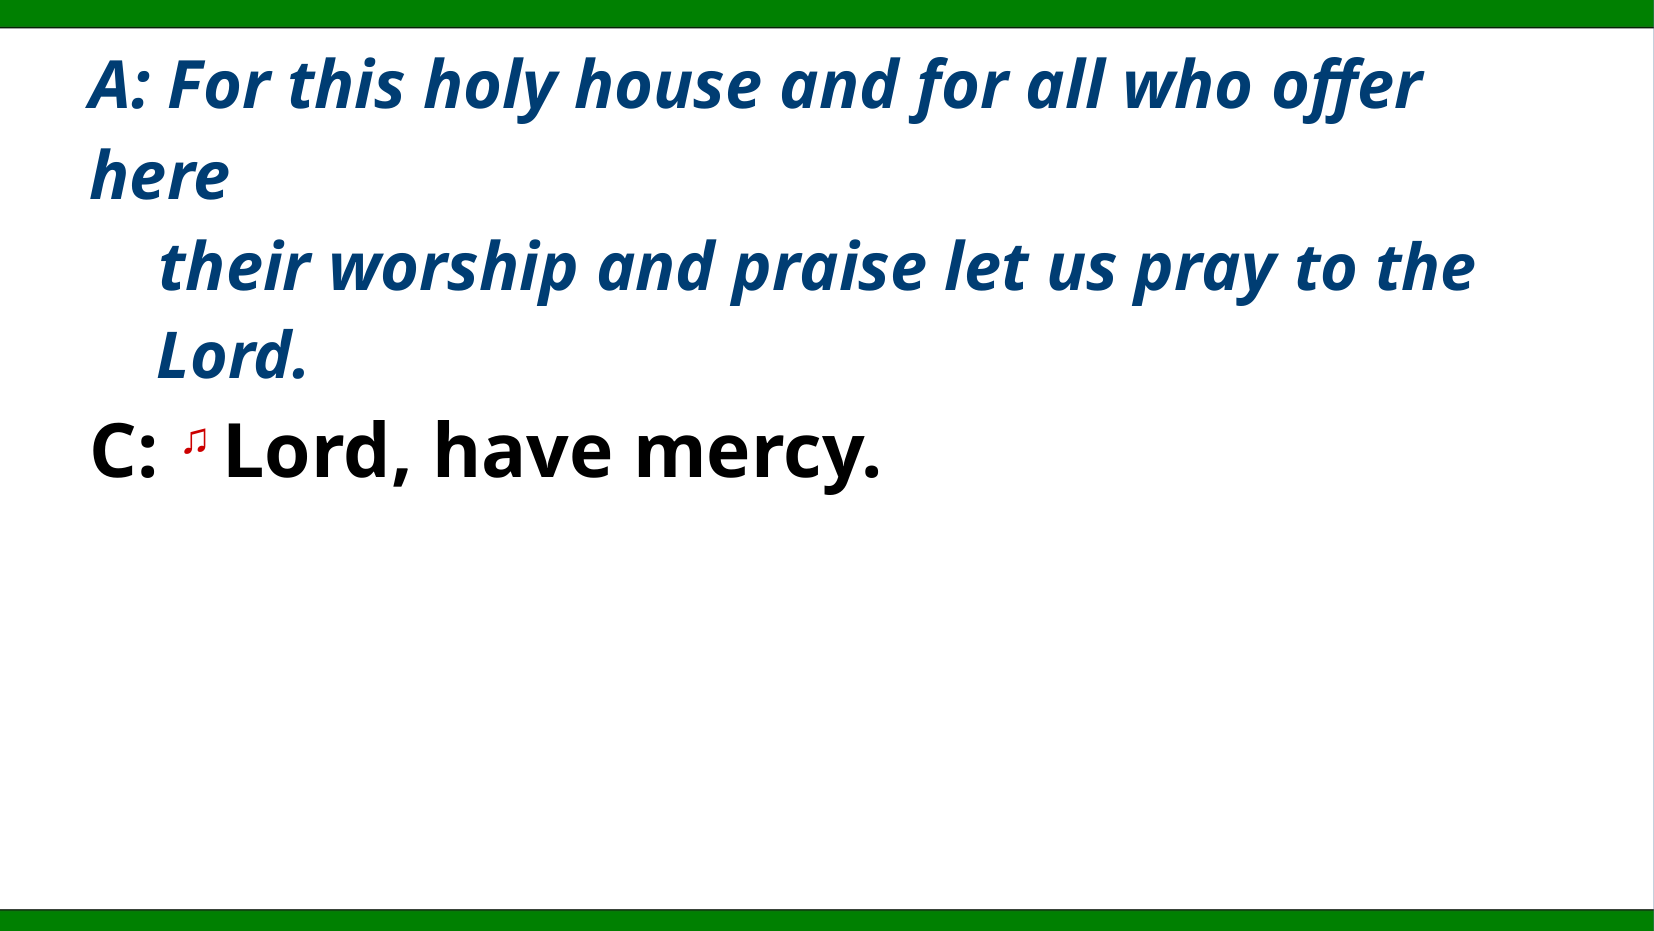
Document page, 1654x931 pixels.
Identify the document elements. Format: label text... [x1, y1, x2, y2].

text_box A: For this holy house and for all who offer here their worship and praise let us pray to the Lord. C: ♫ Lord, have mercy. [75, 30, 1531, 408]
picture [0, 0, 1654, 931]
